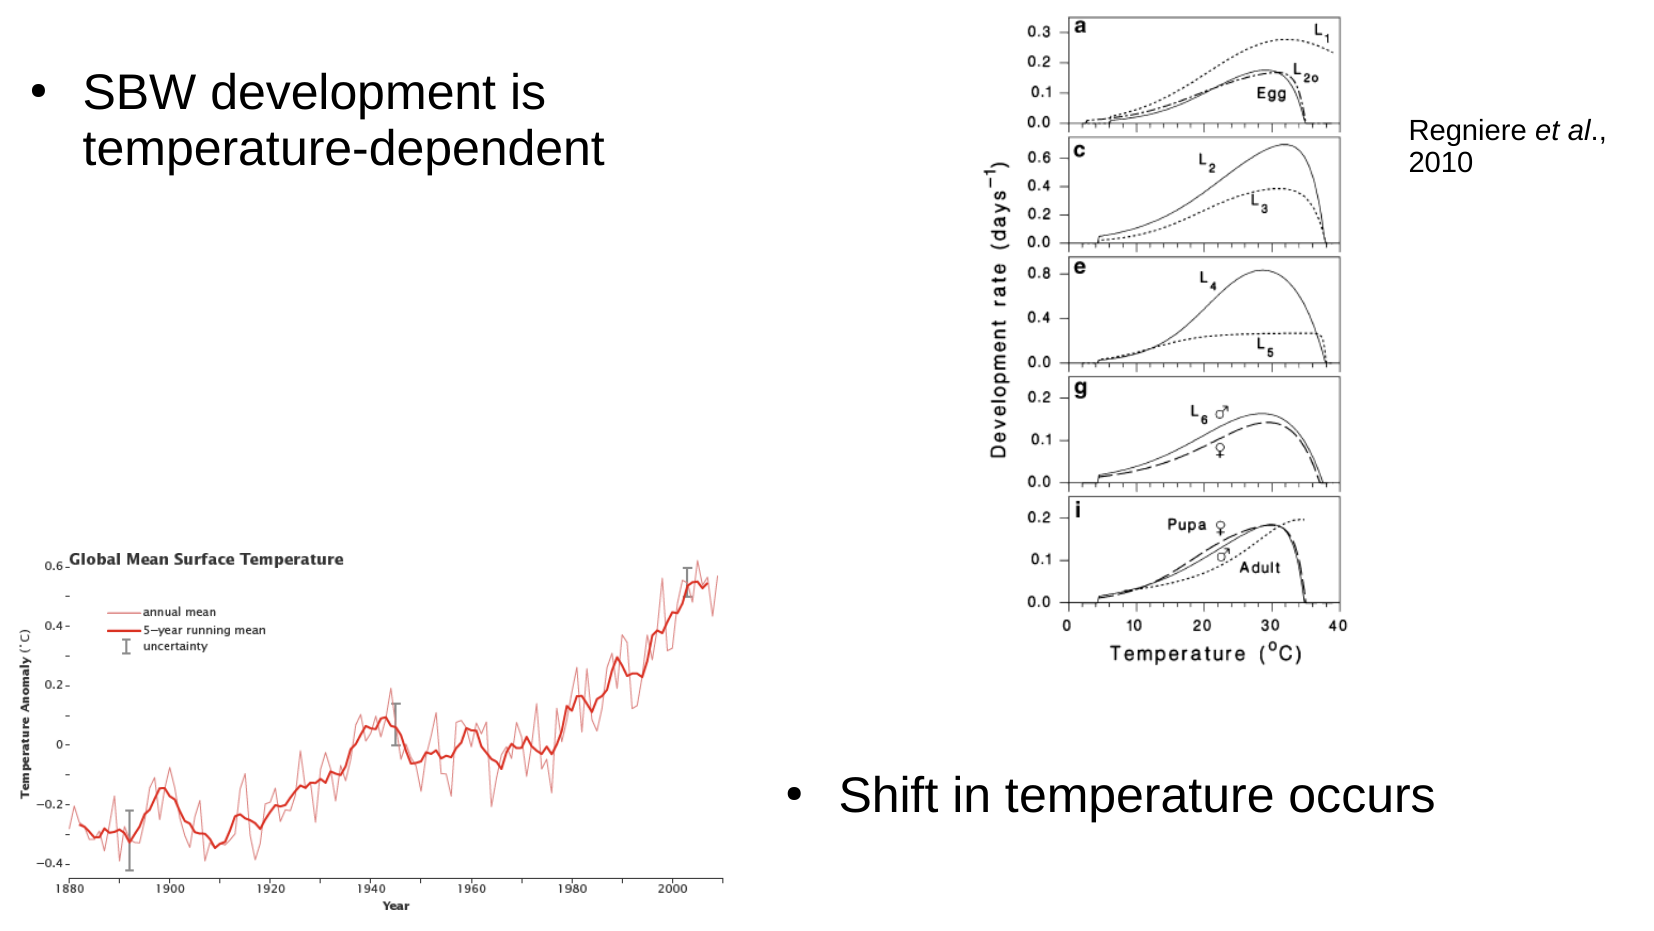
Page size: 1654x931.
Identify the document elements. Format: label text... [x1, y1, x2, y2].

picture [11, 553, 780, 910]
text_box Regniere et al., 2010 [1393, 106, 1642, 187]
list SBW development is temperature-dependent [11, 64, 839, 201]
list Shift in temperature occurs [780, 767, 1571, 886]
picture [956, 5, 1350, 674]
